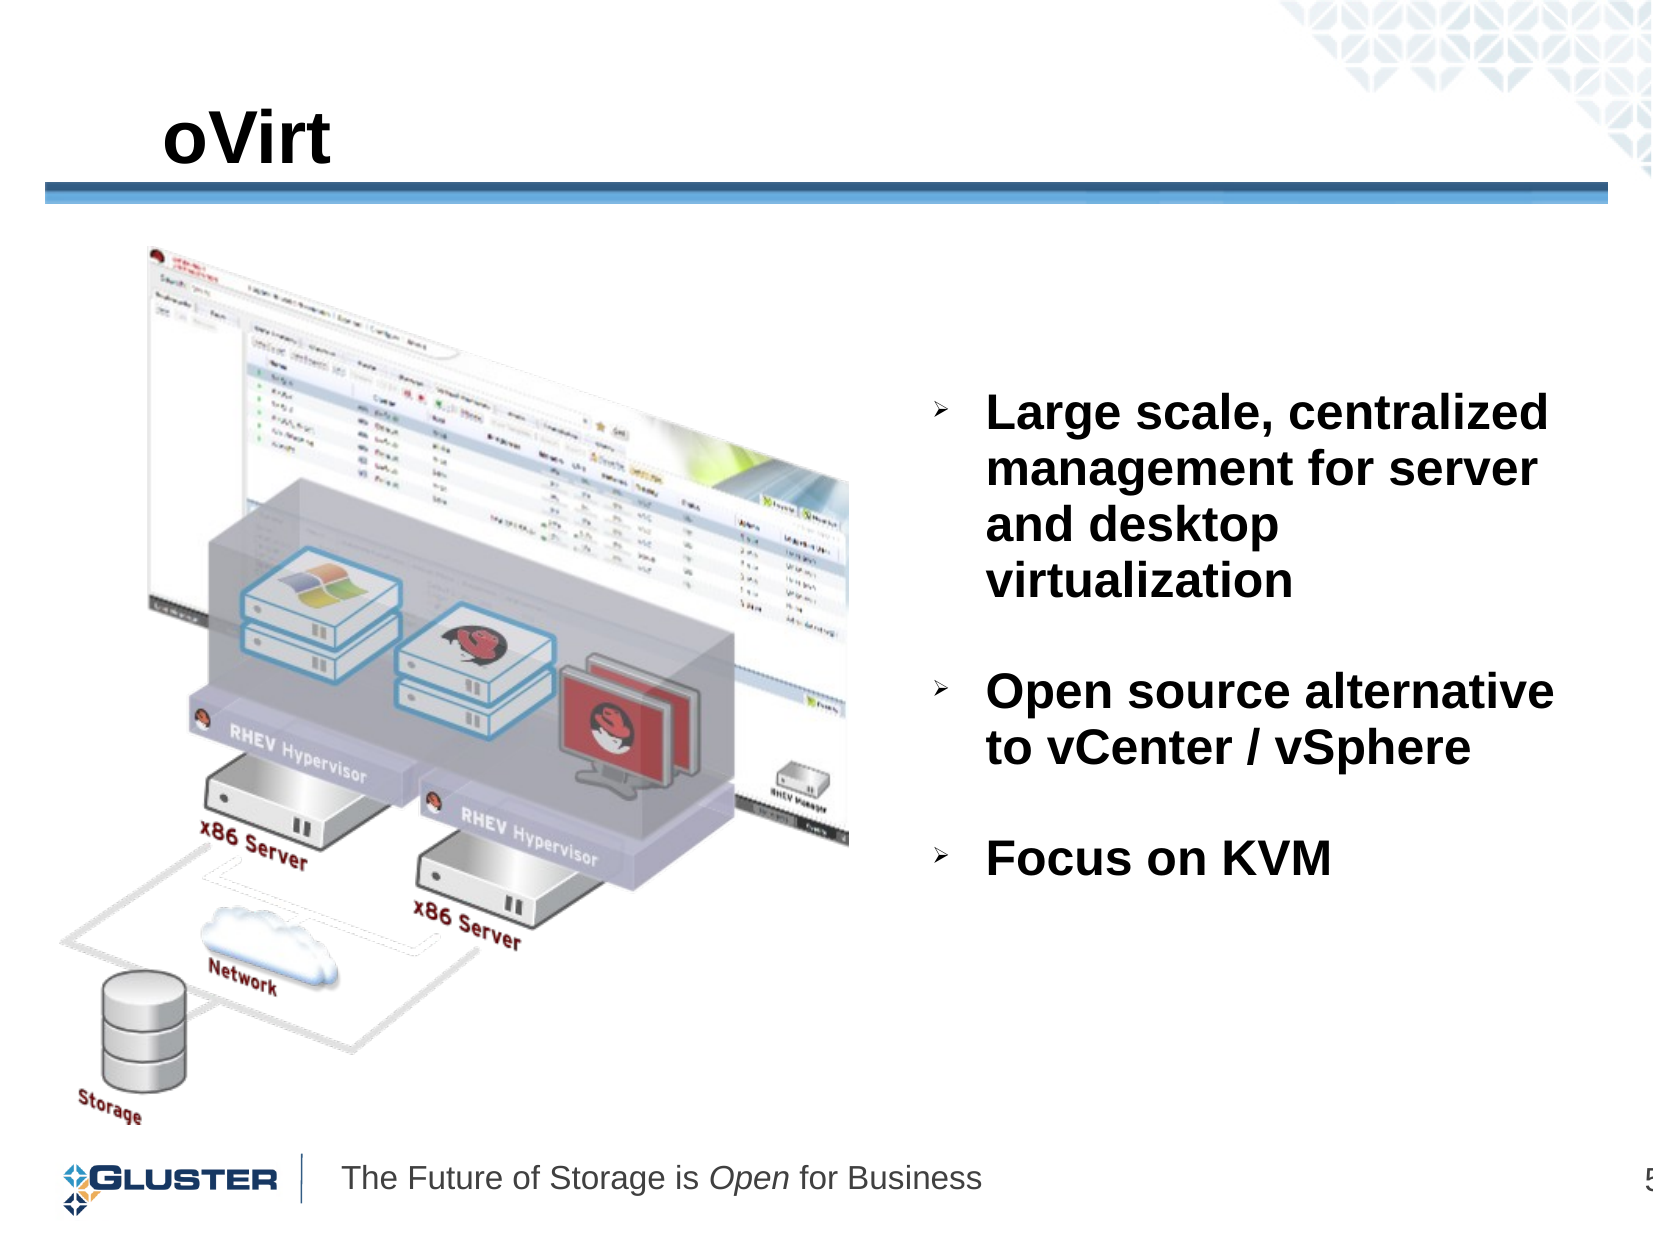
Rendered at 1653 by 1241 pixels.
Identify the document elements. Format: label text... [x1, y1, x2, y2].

picture [45, 0, 1652, 204]
picture [59, 246, 849, 1126]
text_box oVirt [147, 88, 1004, 188]
picture [38, 1145, 292, 1237]
text_box Large scale, centralized management for server and desktop virtualization Open source alternative to vCenter / vSphere Focus on KVM [900, 321, 1576, 1030]
